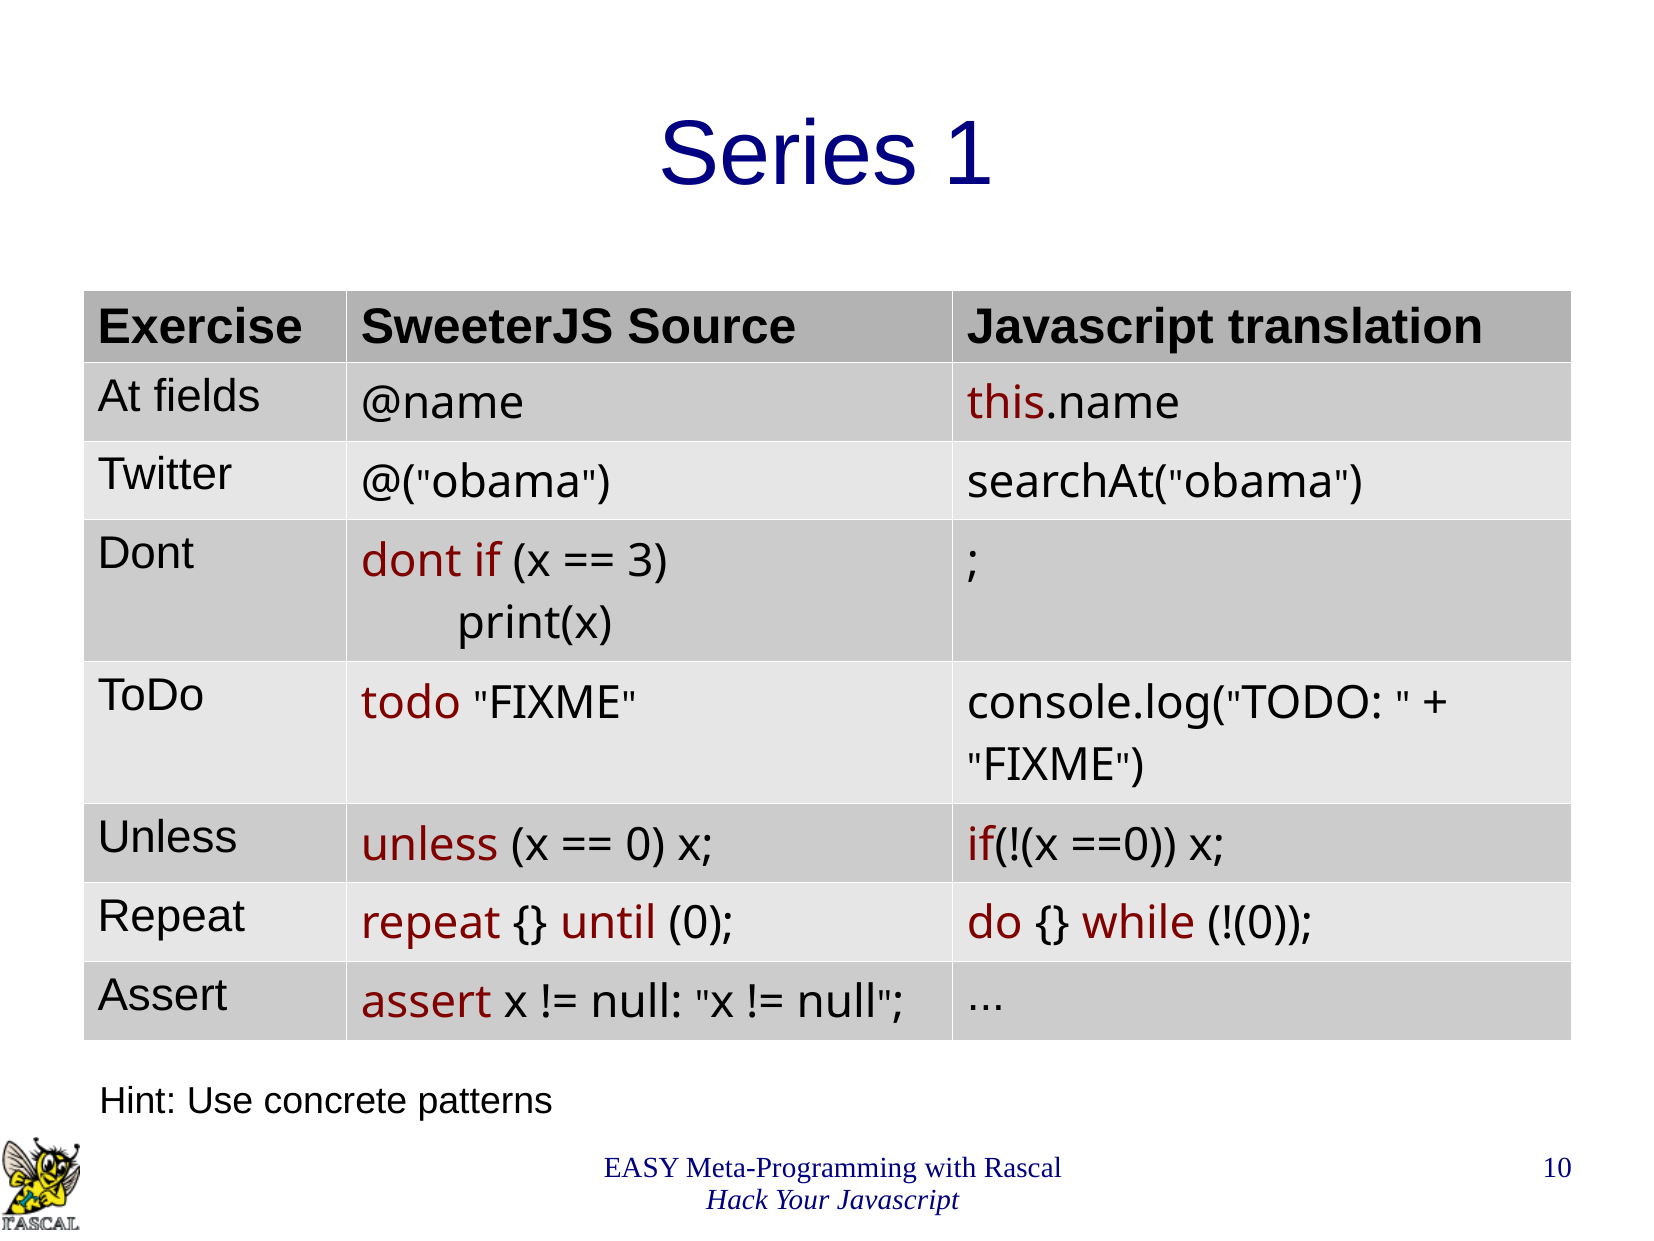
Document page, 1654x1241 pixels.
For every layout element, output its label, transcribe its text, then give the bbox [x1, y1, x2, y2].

table_cell ... [953, 962, 1571, 1040]
table_header SweeterJS Source [347, 291, 952, 362]
table_cell Assert [84, 962, 346, 1040]
table_header Javascript translation [953, 291, 1571, 362]
table_cell this.name [953, 363, 1571, 441]
picture [1, 1137, 80, 1230]
table_cell console.log("TODO: " + "FIXME") [953, 662, 1571, 803]
table_cell searchAt("obama") [953, 442, 1571, 519]
table_cell unless (x == 0) x; [347, 804, 952, 882]
table_cell ; [953, 520, 1571, 661]
table_header Exercise [84, 291, 346, 362]
table_cell assert x != null: "x != null"; [347, 962, 952, 1040]
text_box Hint: Use concrete patterns [84, 1072, 866, 1129]
table_cell @name [347, 363, 952, 441]
table_cell Unless [84, 804, 346, 882]
table_cell At fields [84, 363, 346, 441]
table_cell do {} while (!(0)); [953, 883, 1571, 961]
table_cell ToDo [84, 662, 346, 803]
table_cell Dont [84, 520, 346, 661]
table_cell dont if (x == 3) print(x) [347, 520, 952, 661]
table_cell @("obama") [347, 442, 952, 519]
table_cell if(!(x ==0)) x; [953, 804, 1571, 882]
table_cell repeat {} until (0); [347, 883, 952, 961]
title Series 1 [82, 49, 1571, 257]
table_cell Repeat [84, 883, 346, 961]
table_cell Twitter [84, 442, 346, 519]
table_cell todo "FIXME" [347, 662, 952, 803]
